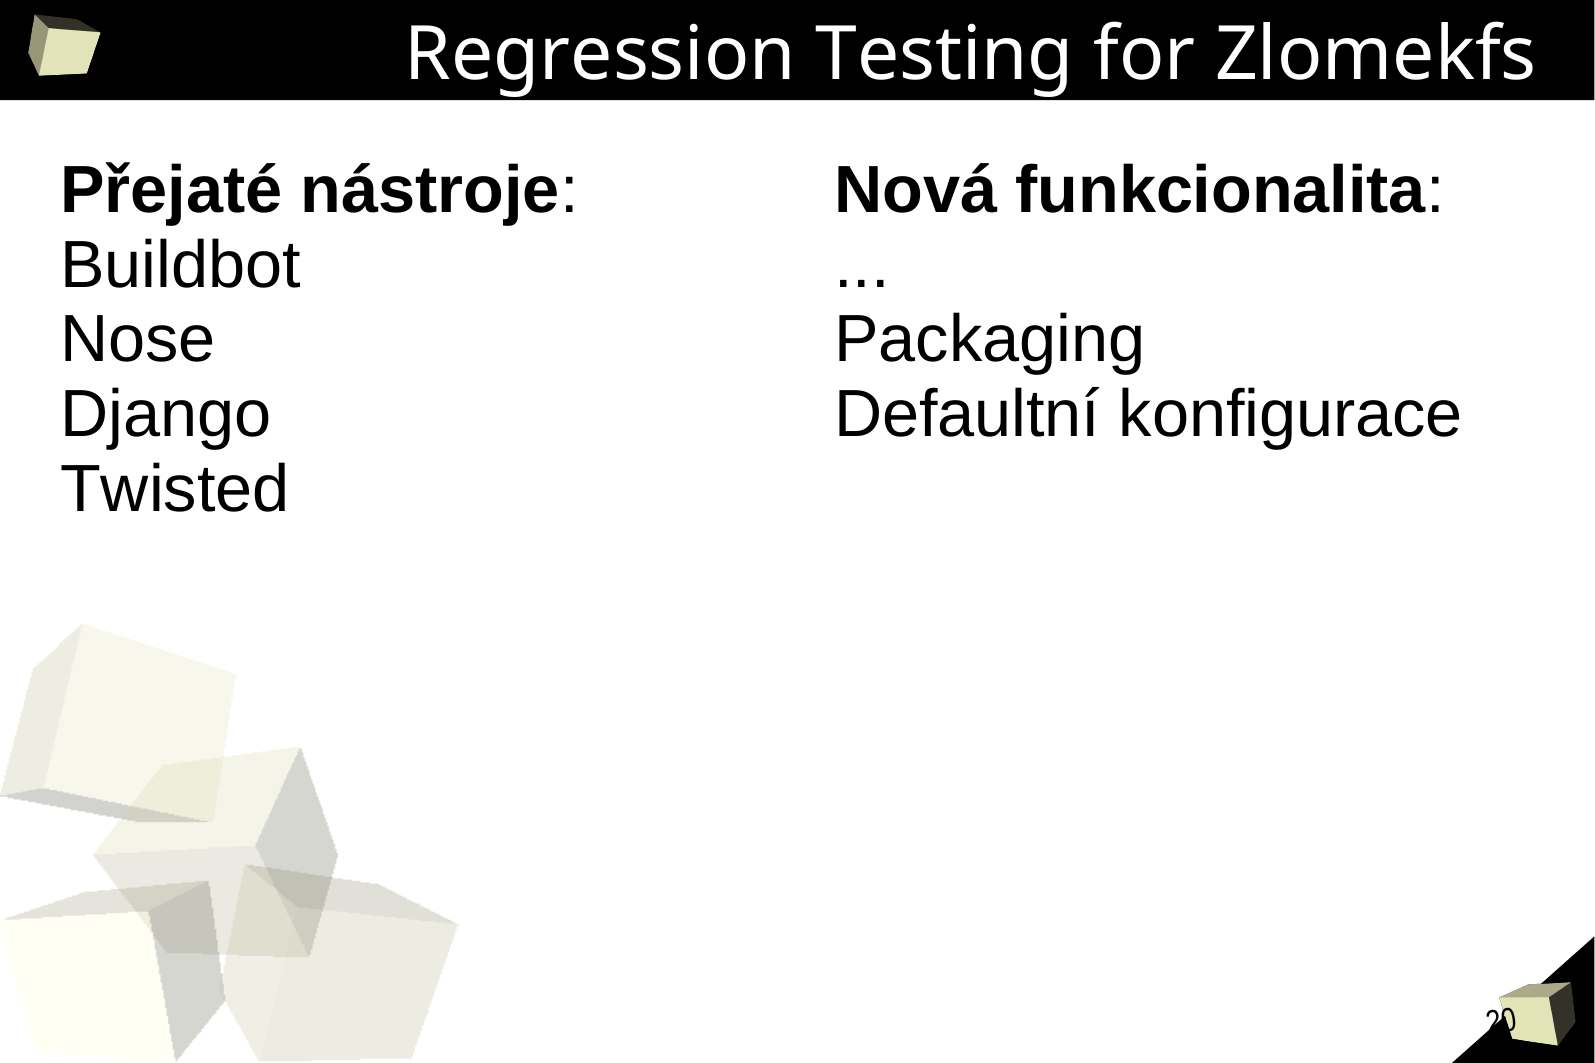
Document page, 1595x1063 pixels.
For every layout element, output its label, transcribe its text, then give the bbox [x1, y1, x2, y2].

picture [0, 623, 460, 1063]
title Regression Testing for Zlomekfs [113, 0, 1538, 106]
list Nová funkcionalita: ... Packaging Defaultní konfigurace [816, 151, 1554, 1026]
list Přejaté nástroje: Buildbot Nose Django Twisted [42, 151, 780, 1041]
